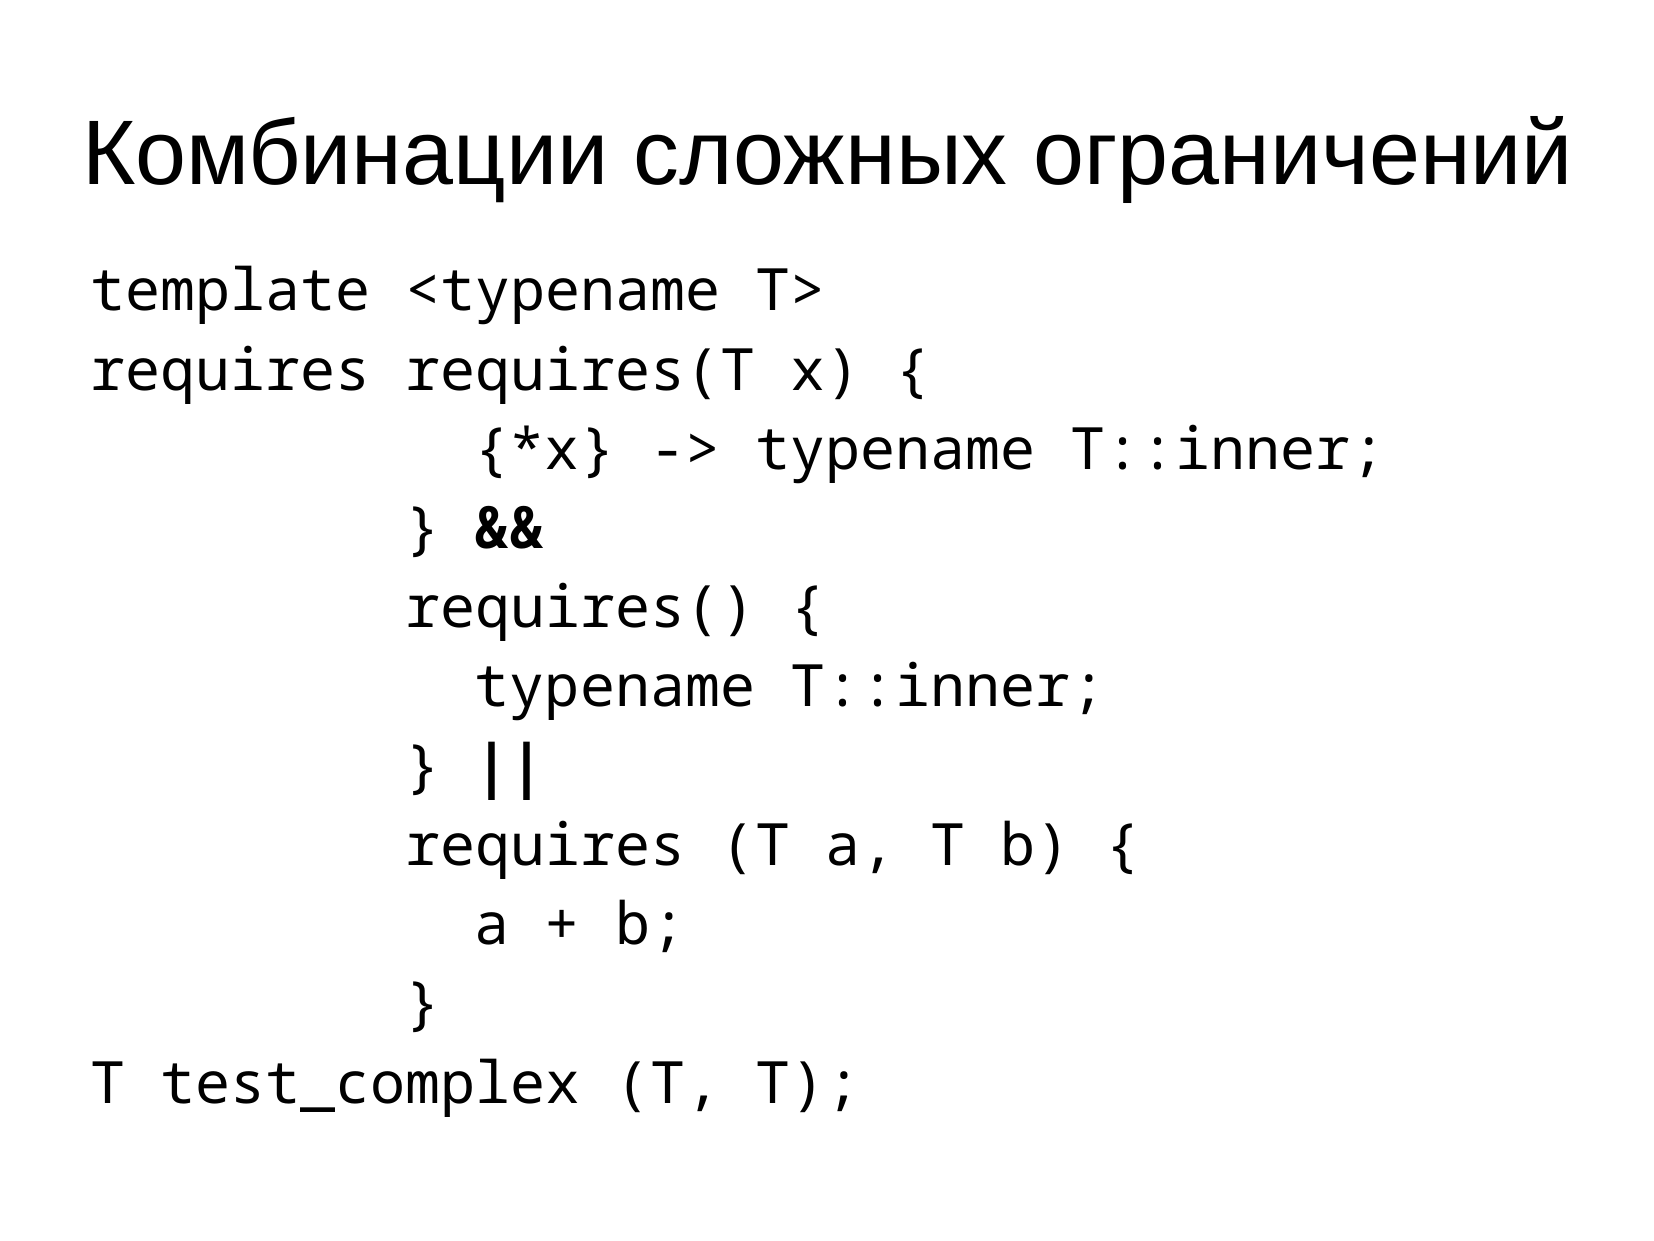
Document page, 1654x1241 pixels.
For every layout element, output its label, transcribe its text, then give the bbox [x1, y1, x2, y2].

subtitle template <typename T> requires requires(T x) { {*x} -> typename T::inner; } && requires() { typename T::inner; } || requires (T a, T b) { a + b; } T test_complex (T, T); [90, 256, 1579, 1113]
title Комбинации сложных ограничений [60, 49, 1598, 257]
